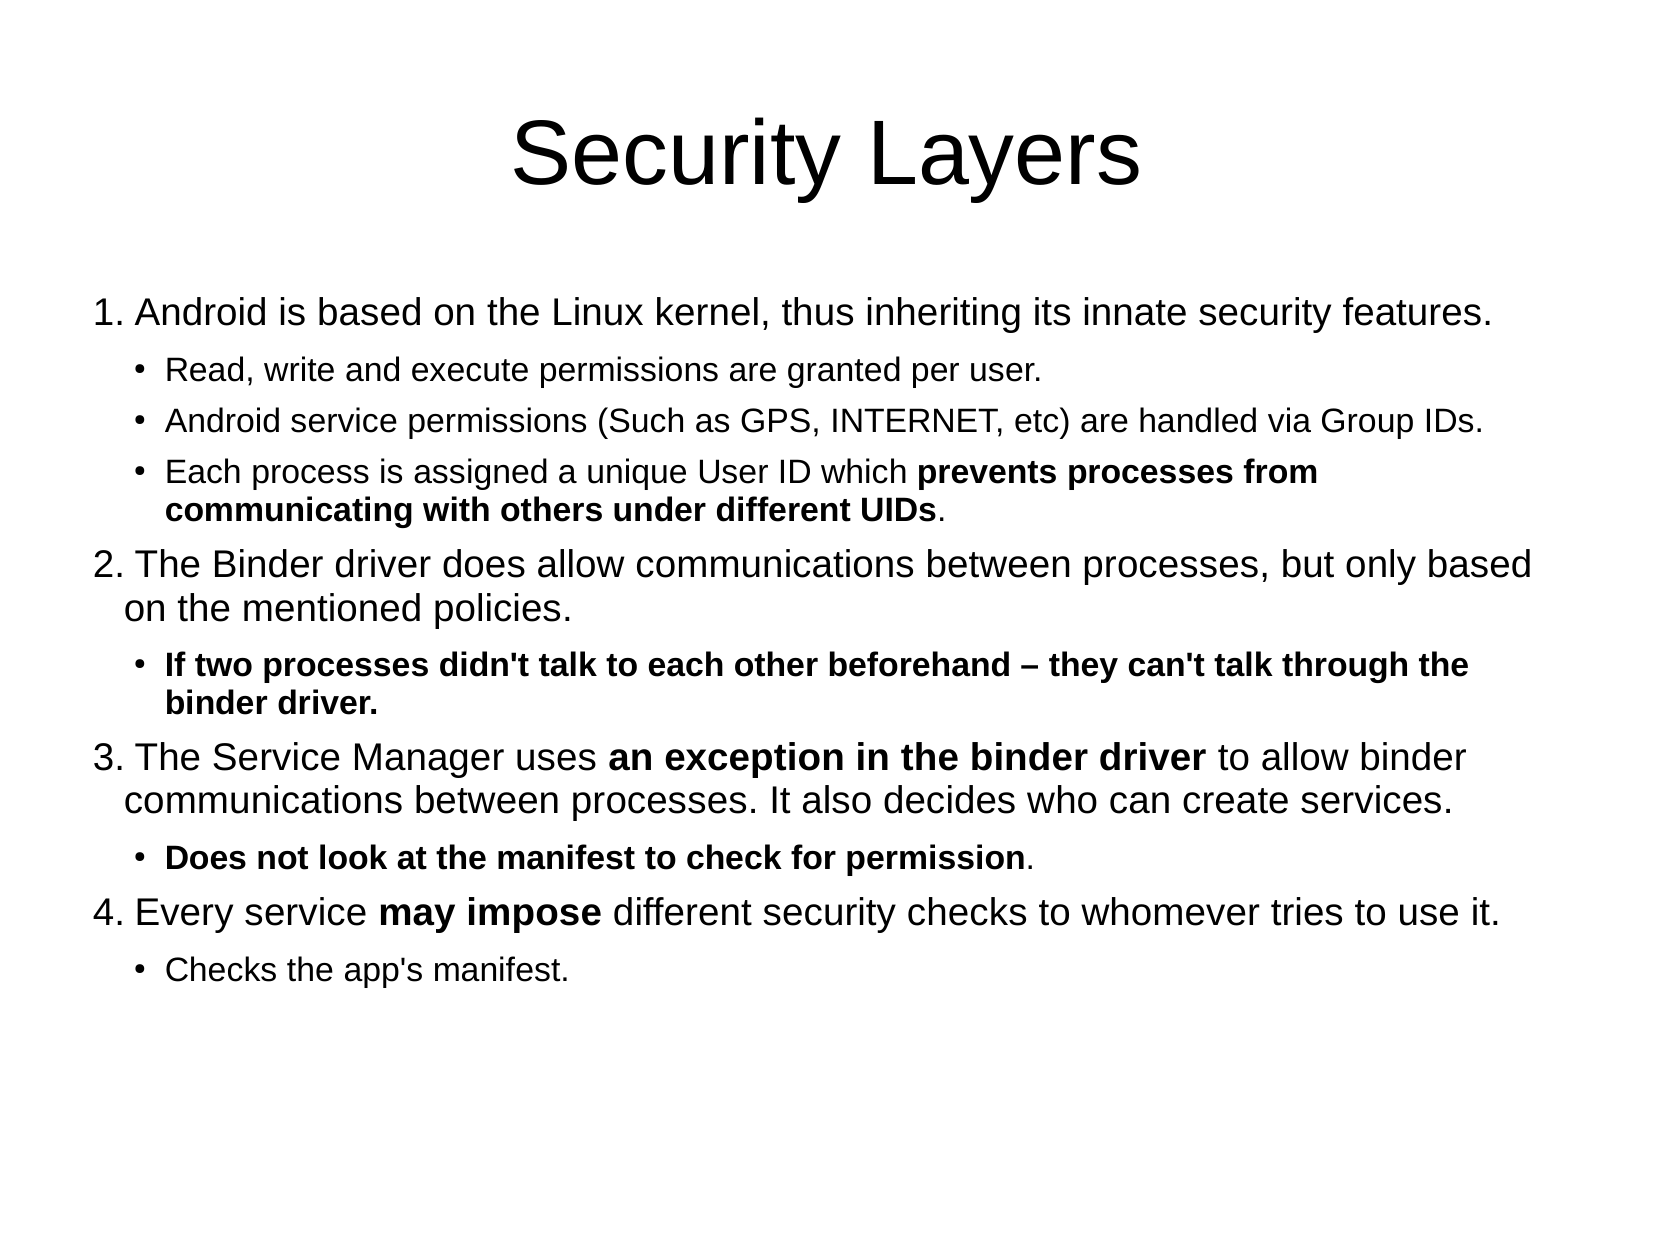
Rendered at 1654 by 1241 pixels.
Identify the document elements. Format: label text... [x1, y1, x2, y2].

title Security Layers [82, 49, 1571, 257]
list Android is based on the Linux kernel, thus inheriting its innate security features. Read, write and execute permissions are granted per user. Android service permissions (Such as GPS, INTERNET, etc) are handled via Group IDs. Each process is assigned a unique User ID which prevents processes from communicating with others under different UIDs. The Binder driver does allow communications between processes, but only based on the mentioned policies. If two processes didn't talk to each other beforehand – they can't talk through the binder driver. The Service Manager uses an exception in the binder driver to allow binder communications between processes. It also decides who can create services. Does not look at the manifest to check for permission. Every service may impose different security checks to whomever tries to use it. Checks the app's manifest. [82, 290, 1571, 1010]
